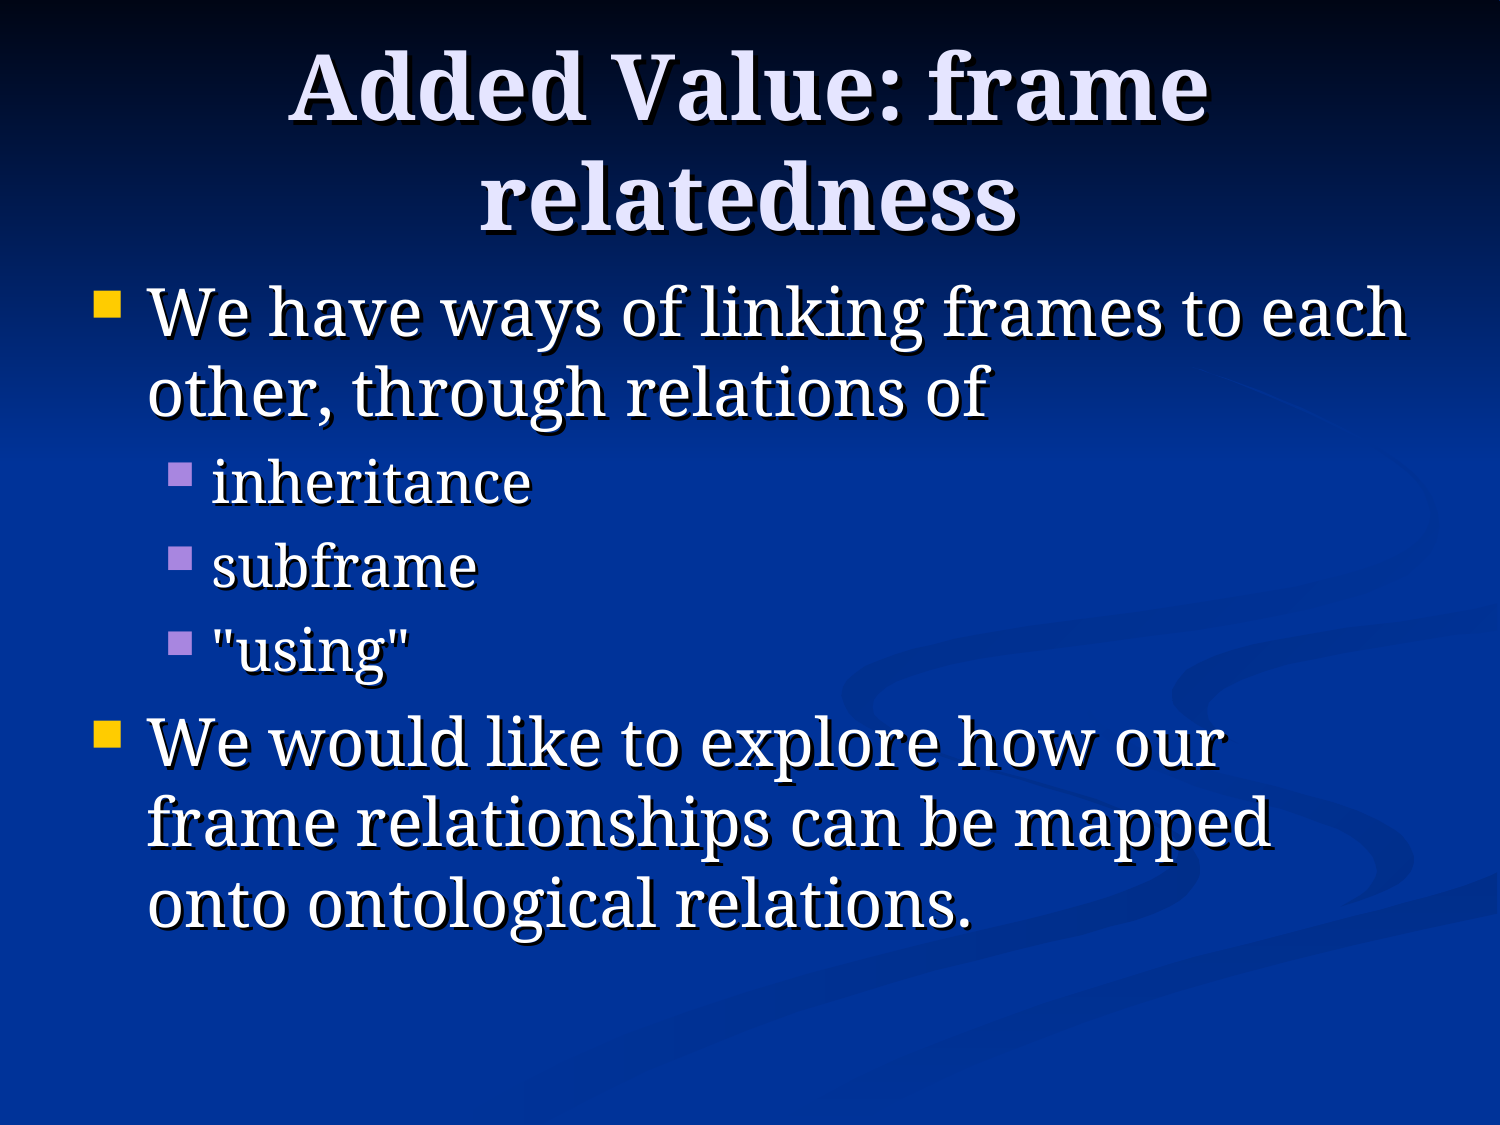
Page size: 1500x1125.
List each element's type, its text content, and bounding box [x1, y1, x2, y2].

title Added Value: frame relatedness [75, 45, 1426, 233]
list We have ways of linking frames to each other, through relations of inheritance subframe "using" We would like to explore how our frame relationships can be mapped onto ontological relations. [75, 262, 1426, 1001]
